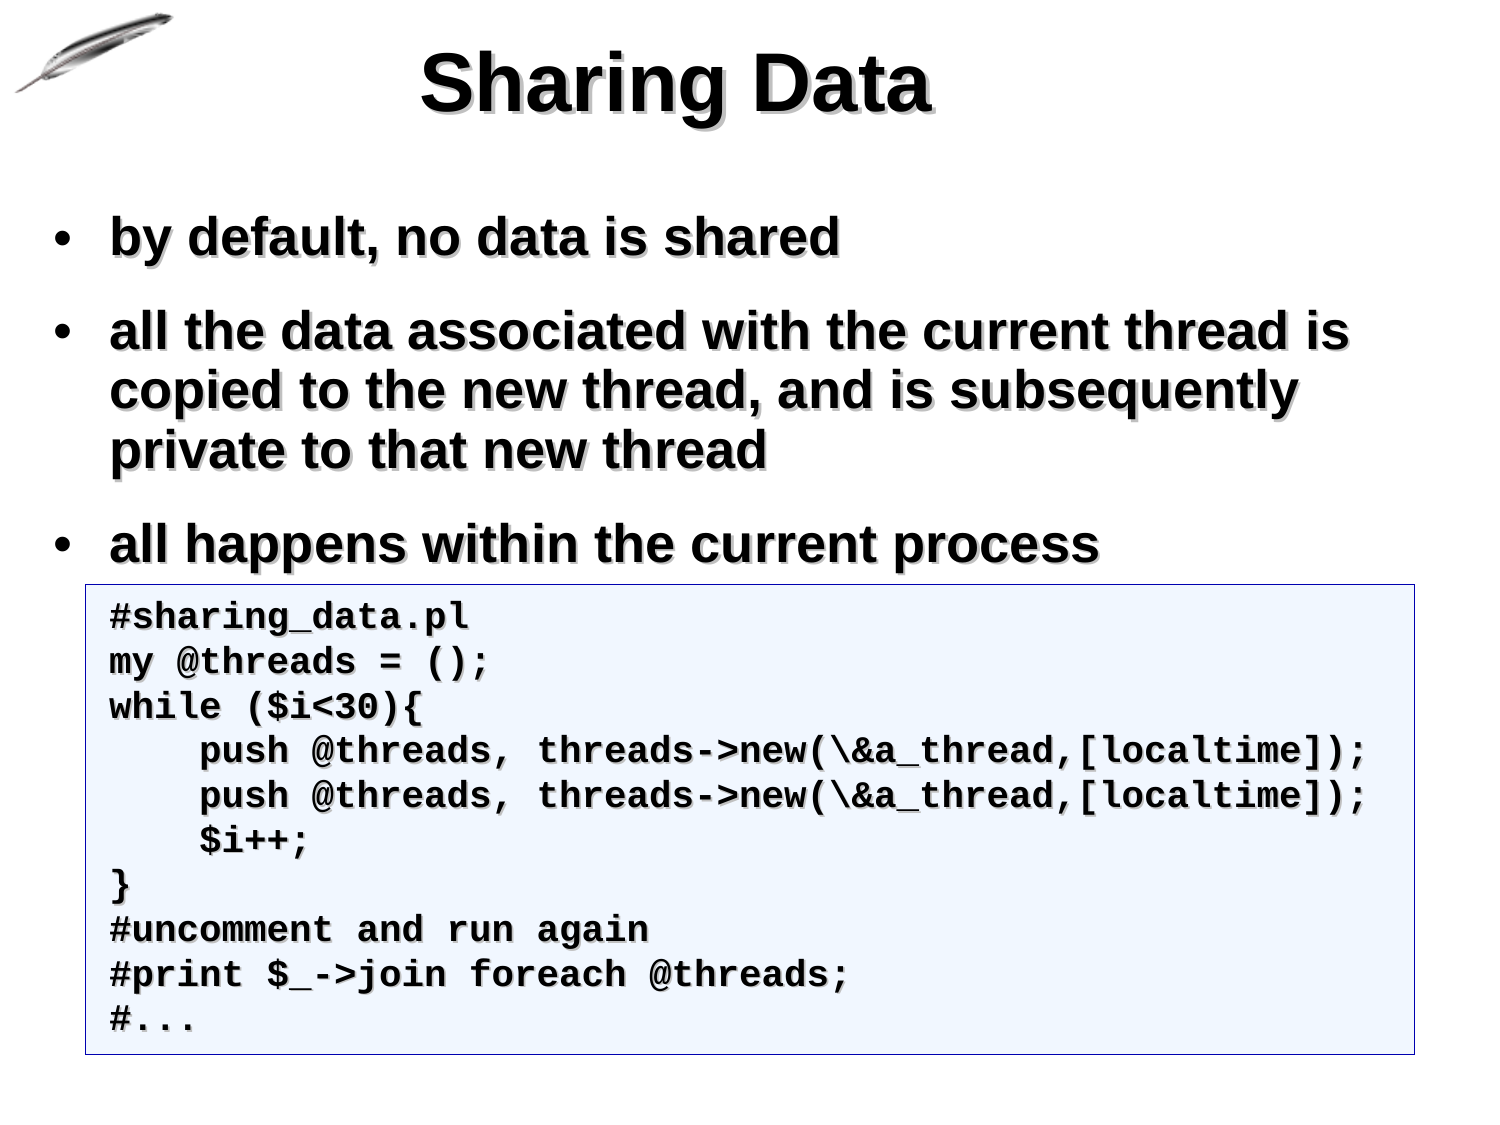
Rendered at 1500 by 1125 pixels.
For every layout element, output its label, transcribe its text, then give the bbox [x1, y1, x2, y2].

picture [11, 11, 179, 95]
title Sharing Data [419, 0, 1459, 176]
text_box #sharing_data.pl my @threads = (); while ($i<30){ push @threads, threads->new(\&a_thread,[localtime]); push @threads, threads->new(\&a_thread,[localtime]); $i++; } #uncomment and run again #print $_->join foreach @threads; #... [85, 583, 1415, 1054]
list by default, no data is shared all the data associated with the current thread is copied to the new thread, and is subsequently private to that new thread all happens within the current process [53, 207, 1447, 1084]
